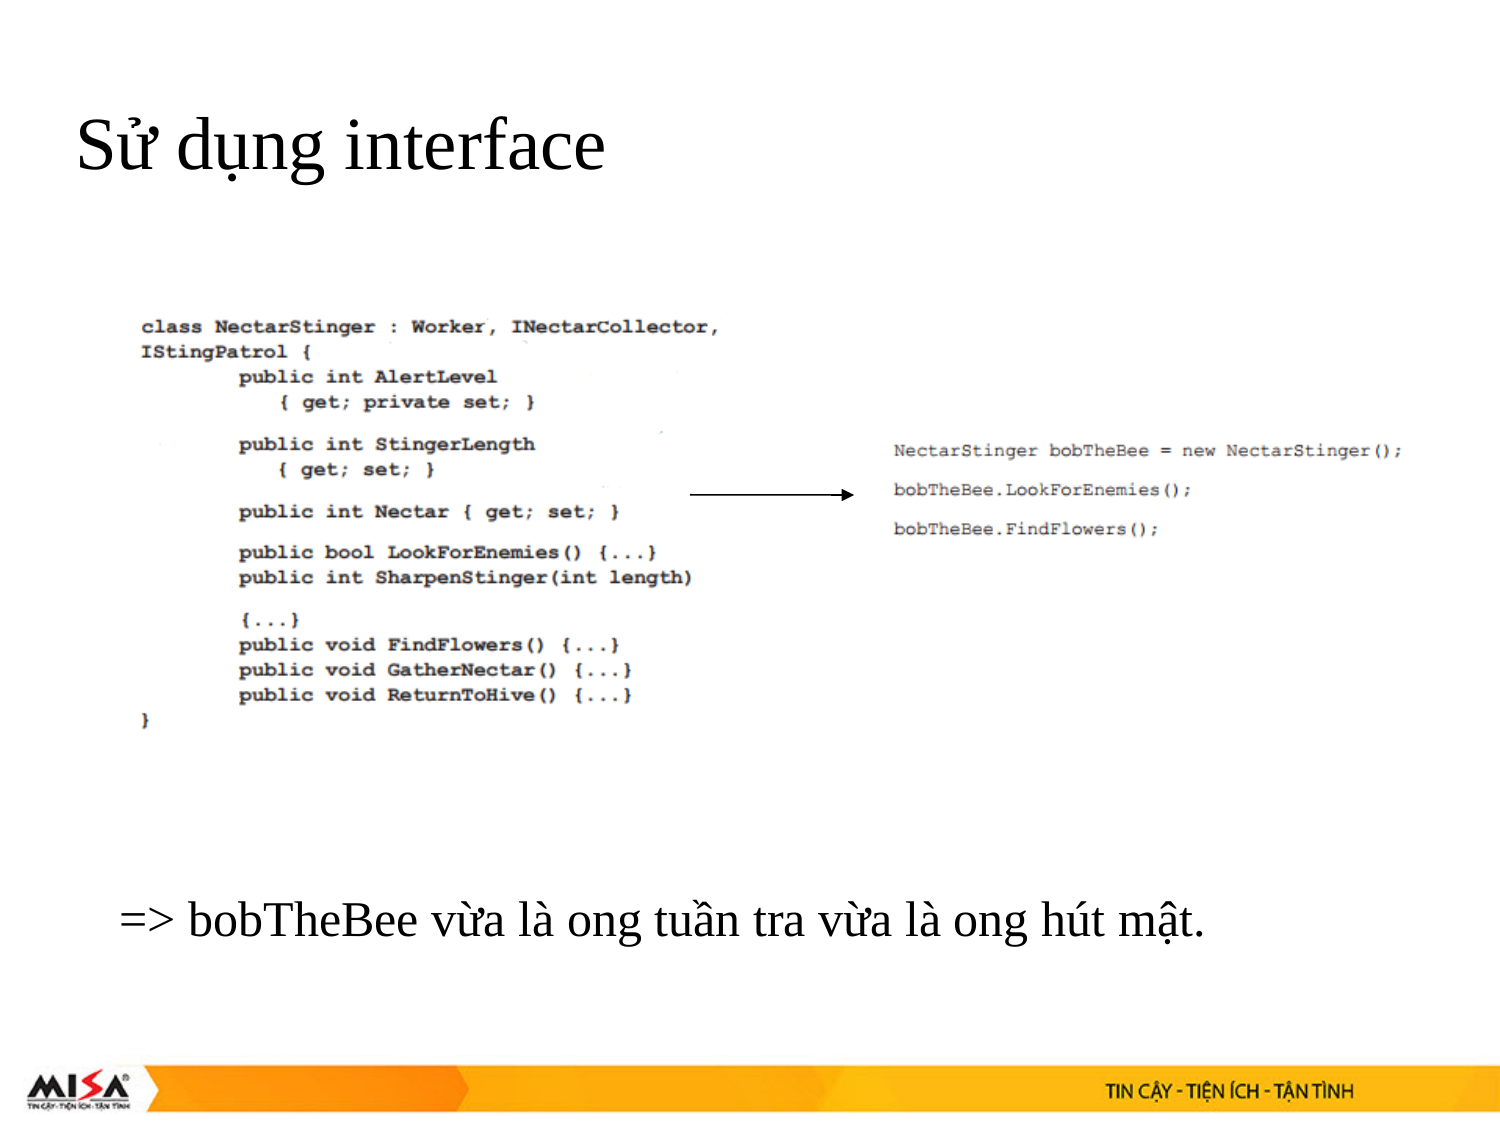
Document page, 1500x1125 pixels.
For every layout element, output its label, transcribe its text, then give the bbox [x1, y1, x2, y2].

title Sử dụng interface [74, 44, 1425, 232]
picture [0, 0, 1500, 1125]
text_box => bobTheBee vừa là ong tuần tra vừa là ong hút mật. [105, 885, 1222, 960]
